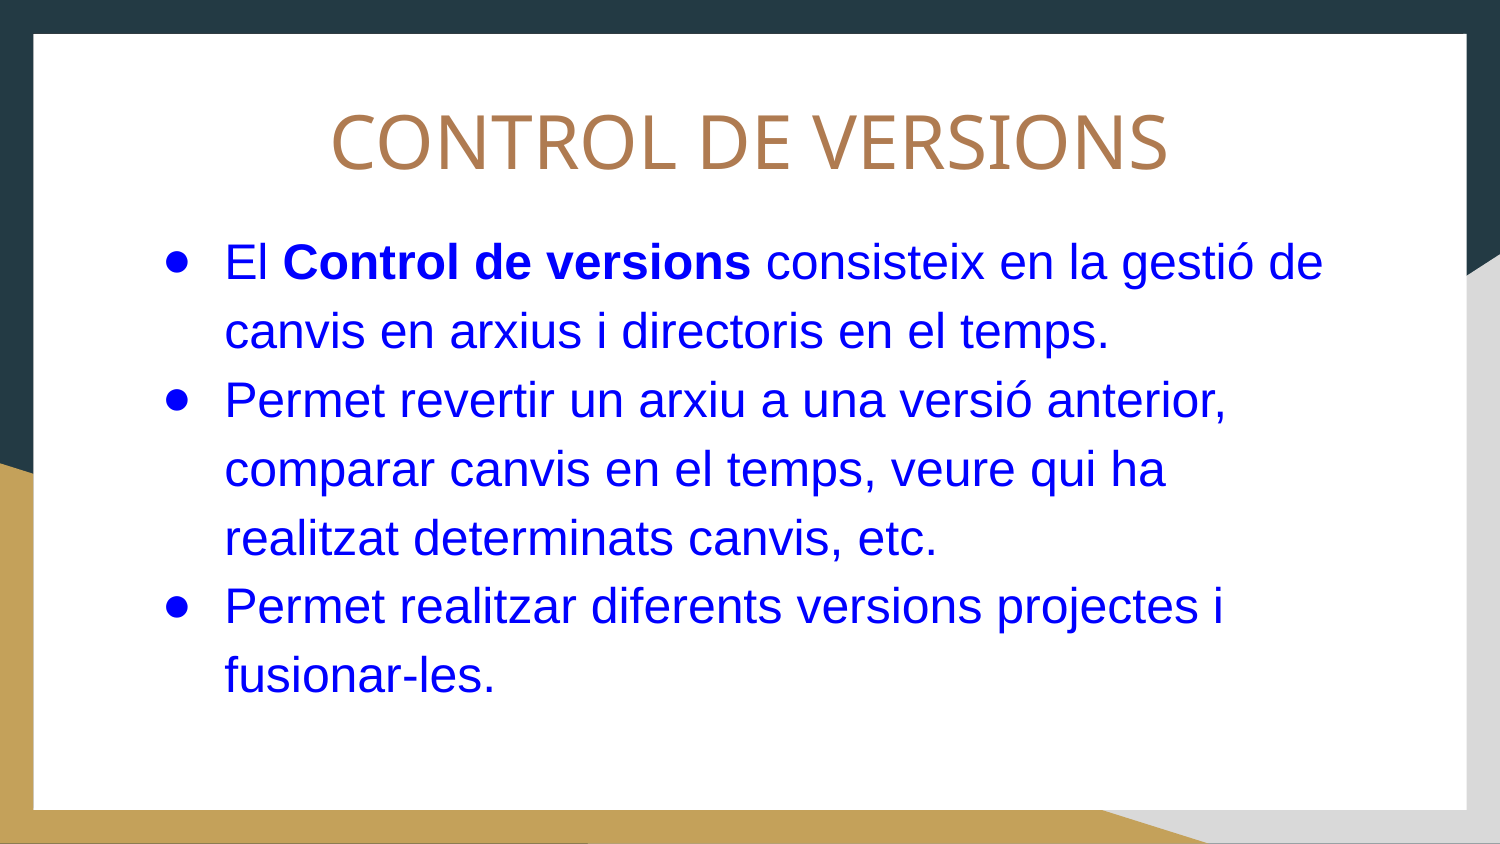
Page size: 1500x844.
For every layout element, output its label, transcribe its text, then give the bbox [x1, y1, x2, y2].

title CONTROL DE VERSIONS [134, 79, 1366, 205]
list El Control de versions consisteix en la gestió de canvis en arxius i directoris en el temps. Permet revertir un arxiu a una versió anterior, comparar canvis en el temps, veure qui ha realitzat determinats canvis, etc. Permet realitzar diferents versions projectes i fusionar-les. [134, 205, 1366, 762]
